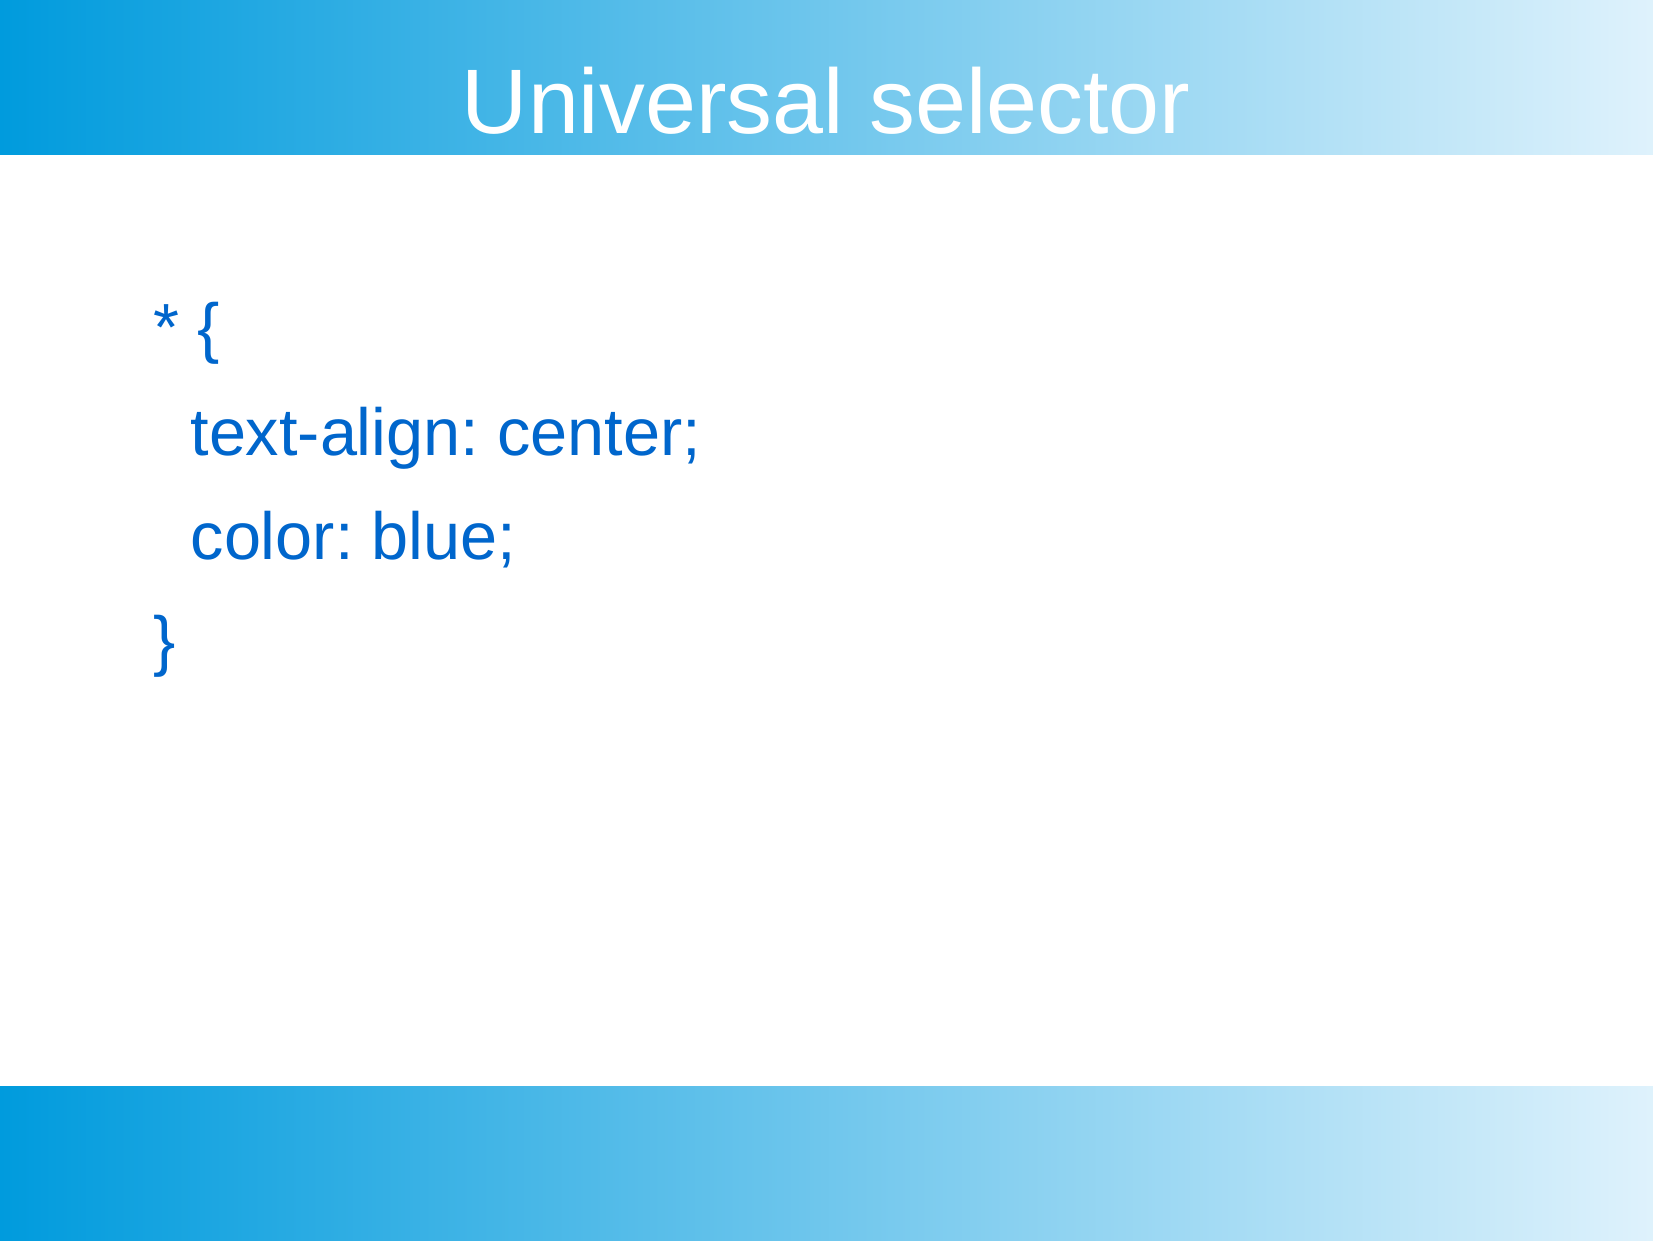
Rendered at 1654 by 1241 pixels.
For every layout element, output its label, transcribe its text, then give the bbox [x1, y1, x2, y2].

title Universal selector [82, 49, 1571, 155]
list * { text-align: center; color: blue; } [82, 290, 1571, 1010]
